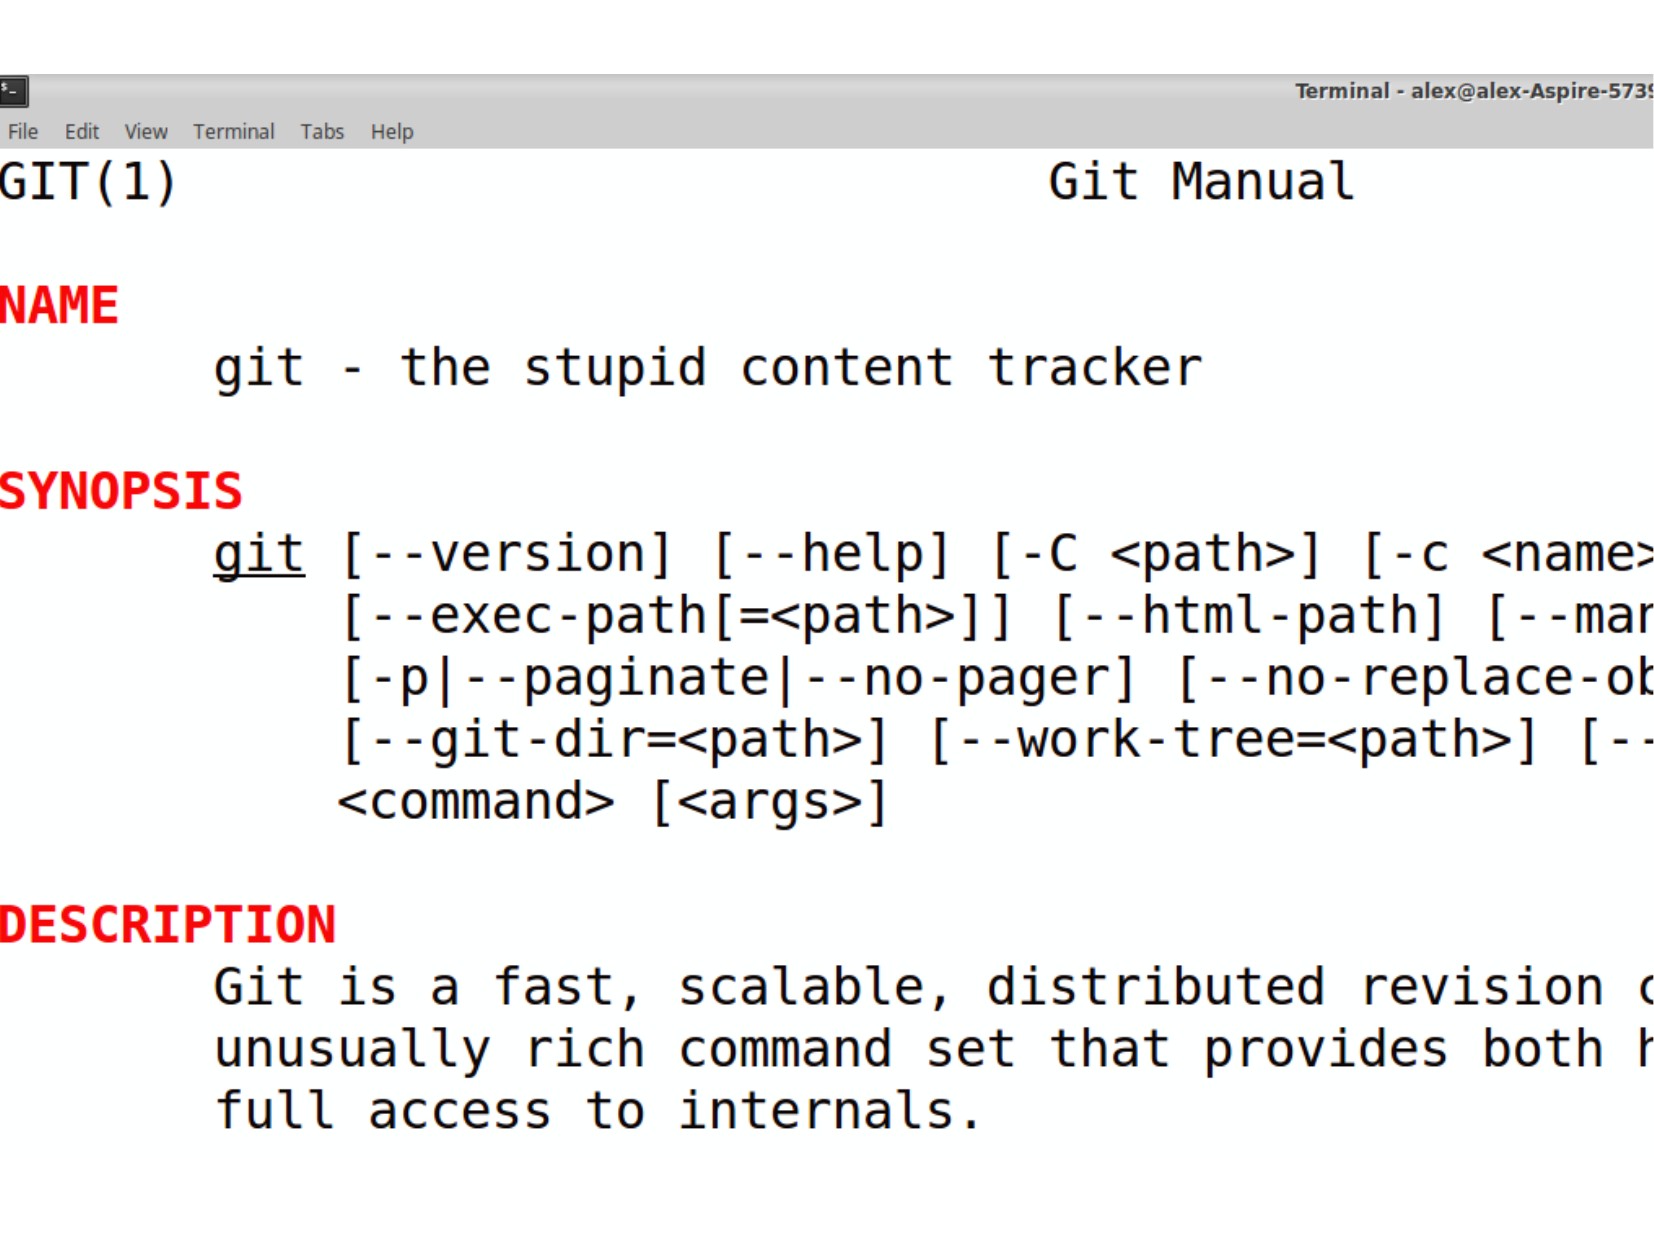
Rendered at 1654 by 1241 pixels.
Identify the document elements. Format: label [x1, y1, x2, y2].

picture [0, 74, 1654, 1158]
